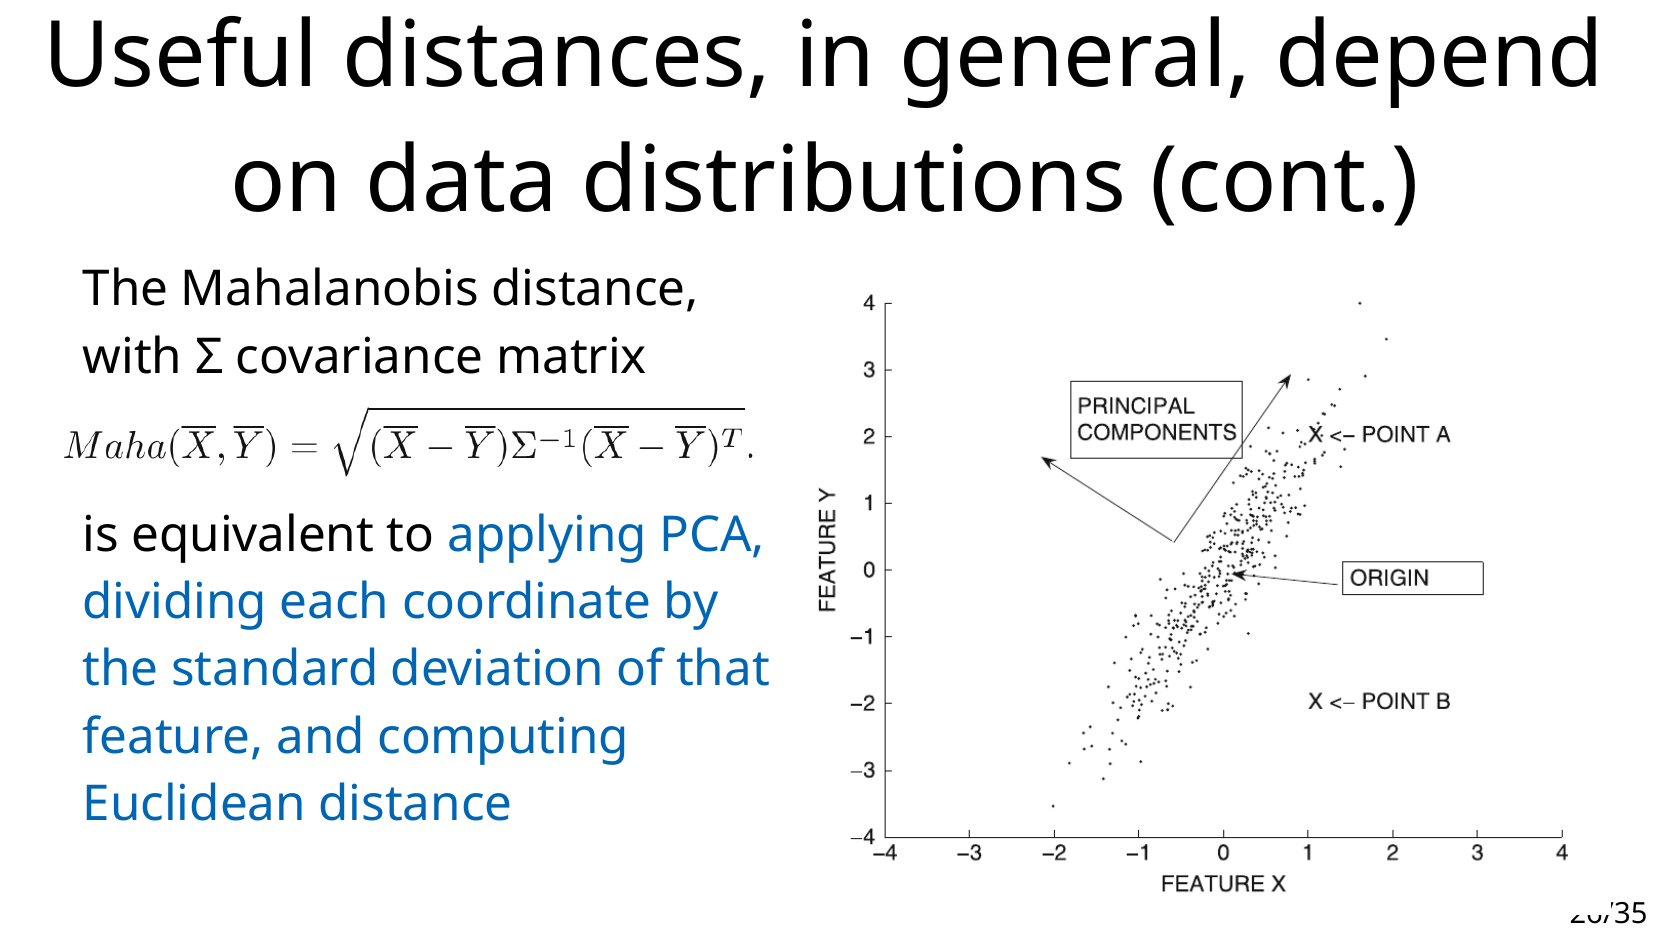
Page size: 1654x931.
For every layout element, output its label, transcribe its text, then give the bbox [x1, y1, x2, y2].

list The Mahalanobis distance, with Σ covariance matrix is equivalent to applying PCA, dividing each coordinate by the standard deviation of that feature, and computing Euclidean distance [82, 253, 796, 886]
picture [32, 391, 779, 497]
picture [780, 266, 1611, 916]
title Useful distances, in general, depend on data distributions (cont.) [0, 0, 1651, 268]
